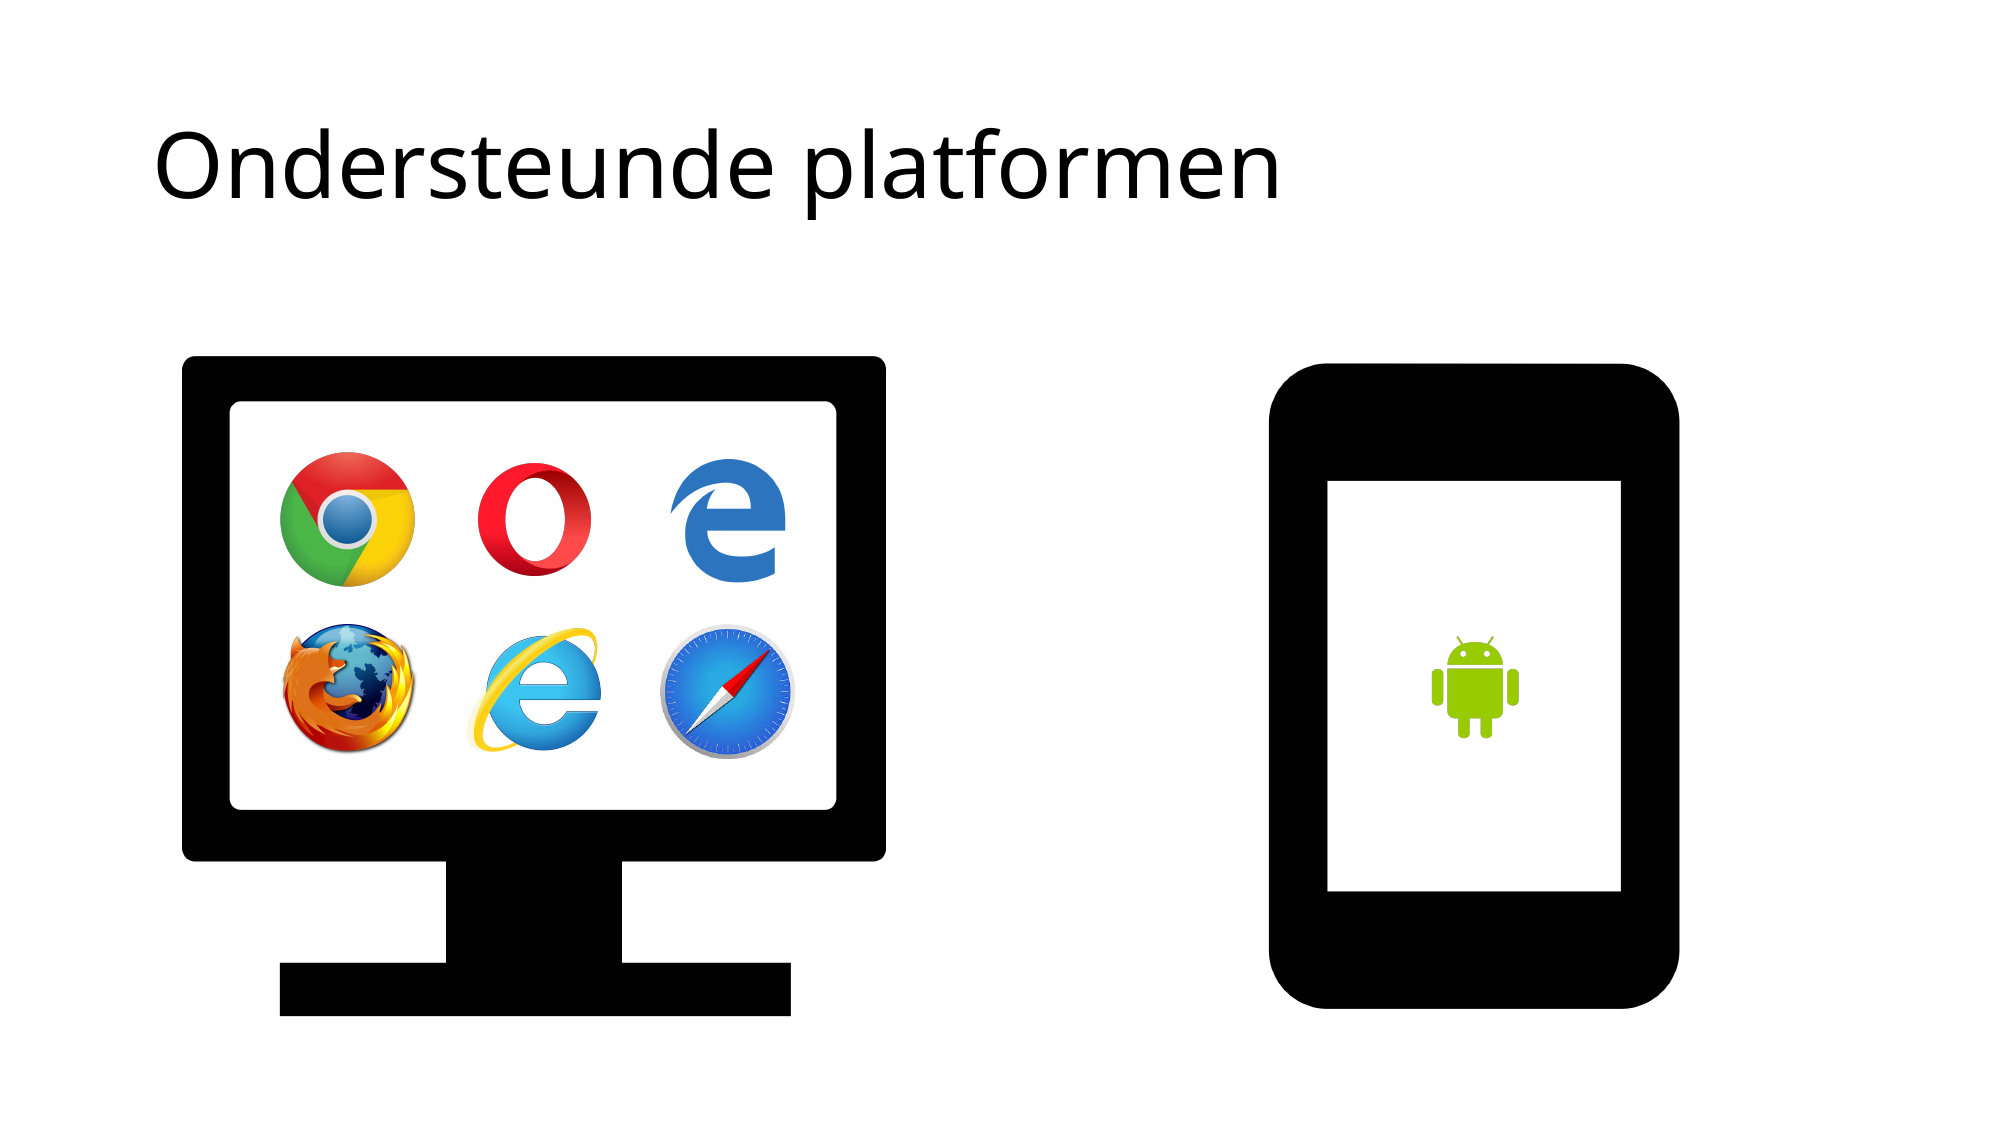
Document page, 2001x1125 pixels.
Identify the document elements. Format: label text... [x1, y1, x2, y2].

picture [182, 334, 886, 1039]
picture [1122, 334, 1826, 1039]
title Ondersteunde platformen [137, 59, 1863, 278]
